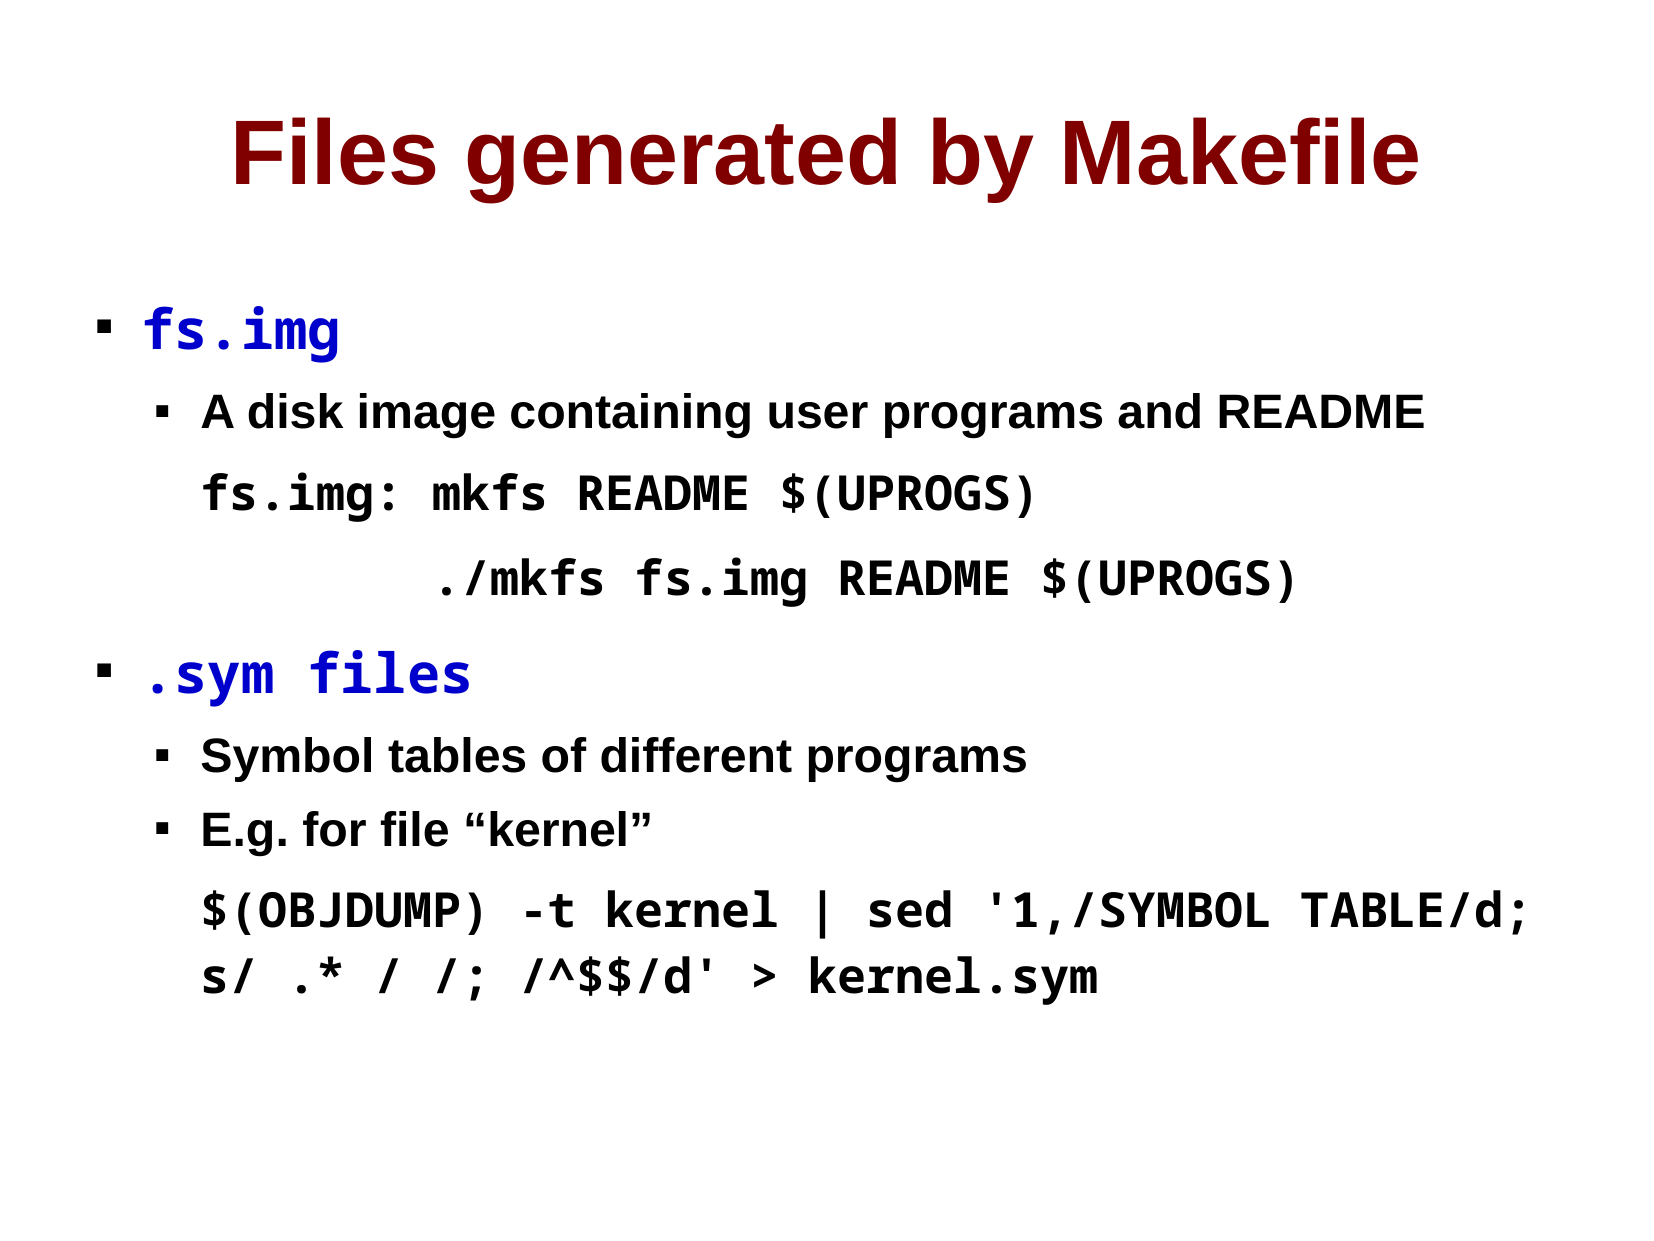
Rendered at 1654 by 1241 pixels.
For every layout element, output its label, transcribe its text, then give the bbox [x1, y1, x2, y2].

title Files generated by Makefile [82, 49, 1571, 257]
list fs.img A disk image containing user programs and README fs.img: mkfs README $(UPROGS) ./mkfs fs.img README $(UPROGS) .sym files Symbol tables of different programs E.g. for file “kernel” $(OBJDUMP) -t kernel | sed '1,/SYMBOL TABLE/d; s/ .* / /; /^$$/d' > kernel.sym [82, 290, 1571, 1010]
